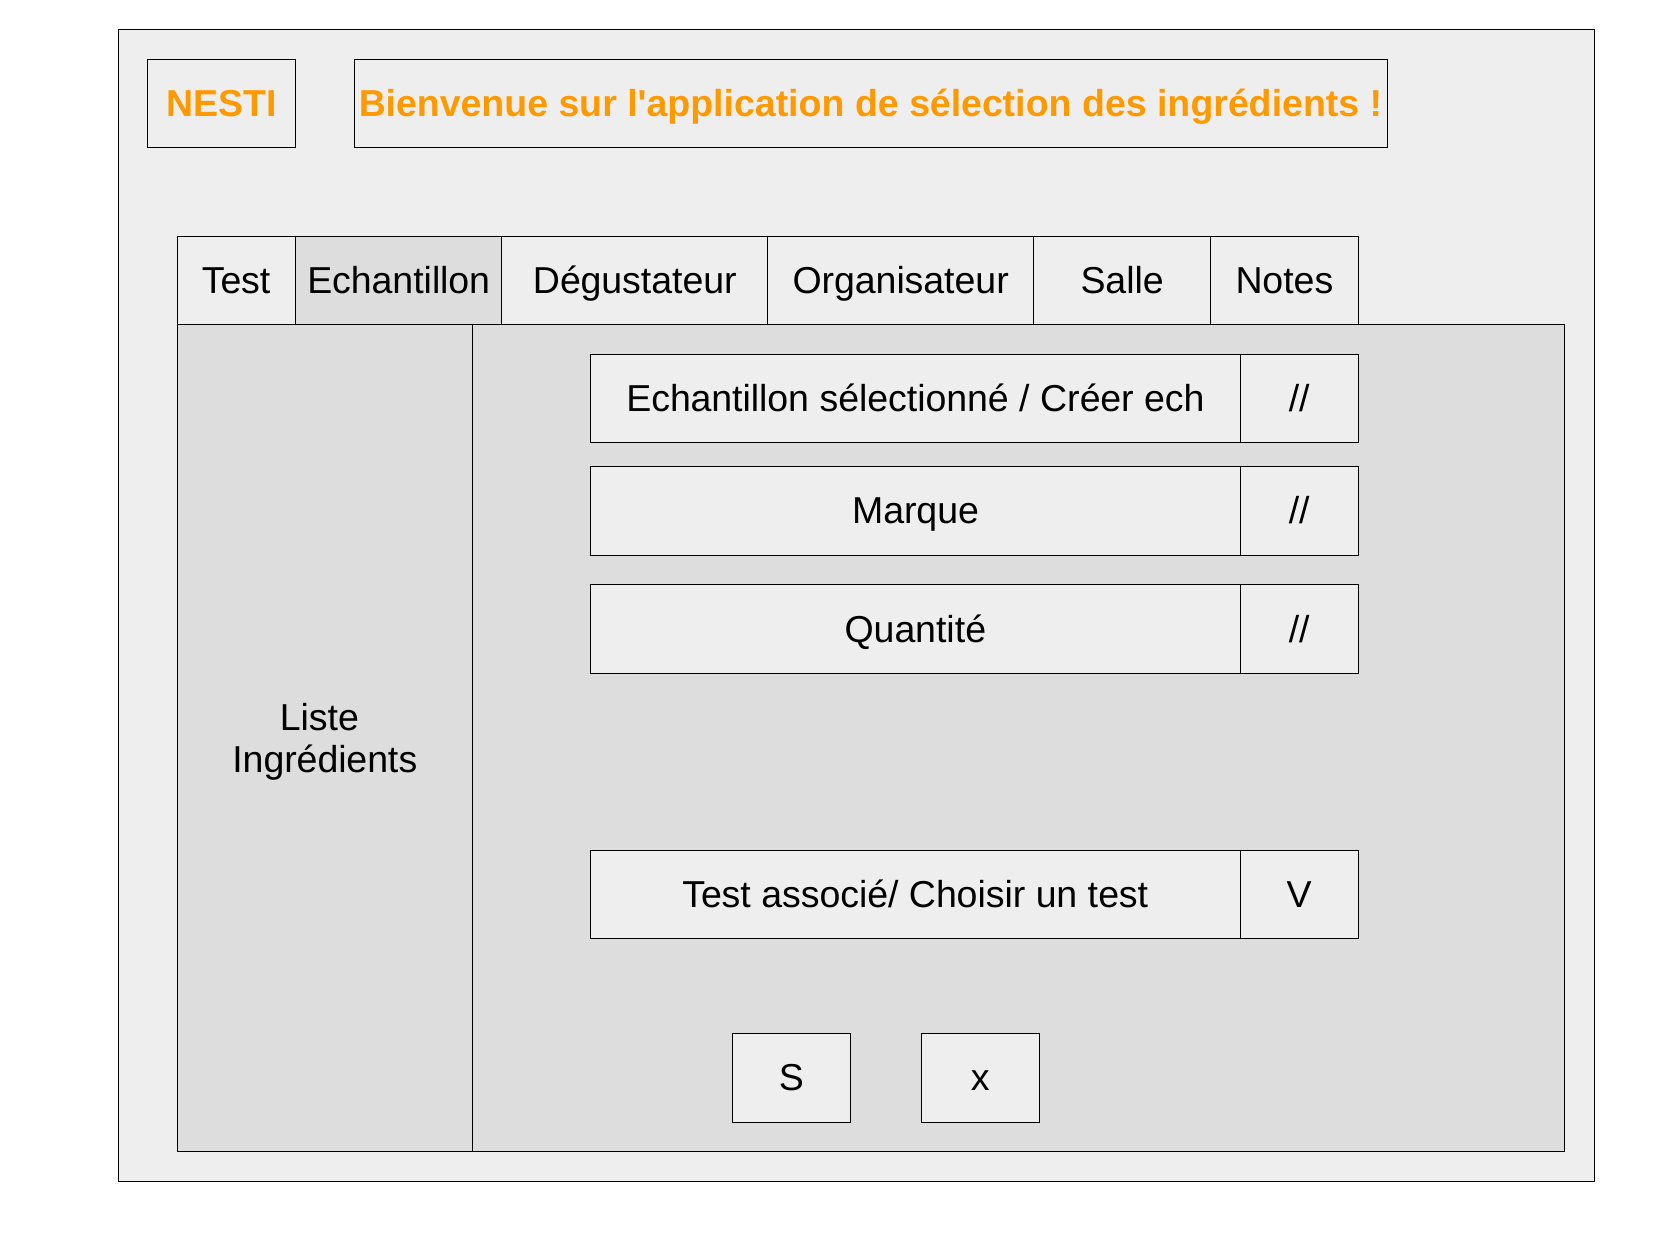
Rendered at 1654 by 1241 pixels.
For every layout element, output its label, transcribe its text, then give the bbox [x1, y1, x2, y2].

text_box NESTI [147, 59, 296, 148]
text_box Bienvenue sur l'application de sélection des ingrédients ! [354, 59, 1388, 148]
text_box // [1240, 354, 1359, 443]
text_box Quantité [590, 584, 1240, 674]
text_box Salle [1033, 236, 1210, 324]
text_box [118, 29, 1595, 1182]
text_box Dégustateur [501, 236, 767, 324]
text_box Test associé/ Choisir un test [590, 850, 1240, 939]
text_box Notes [1210, 236, 1359, 324]
text_box V [1240, 850, 1359, 939]
text_box Organisateur [767, 236, 1033, 324]
text_box Test [177, 236, 296, 324]
text_box Liste Ingrédients [177, 324, 473, 1152]
text_box Marque [590, 466, 1240, 556]
text_box // [1240, 466, 1359, 556]
text_box S [732, 1033, 851, 1123]
text_box x [921, 1033, 1040, 1123]
text_box Echantillon sélectionné / Créer ech [590, 354, 1240, 443]
text_box // [1240, 584, 1359, 674]
text_box Echantillon [296, 236, 501, 324]
